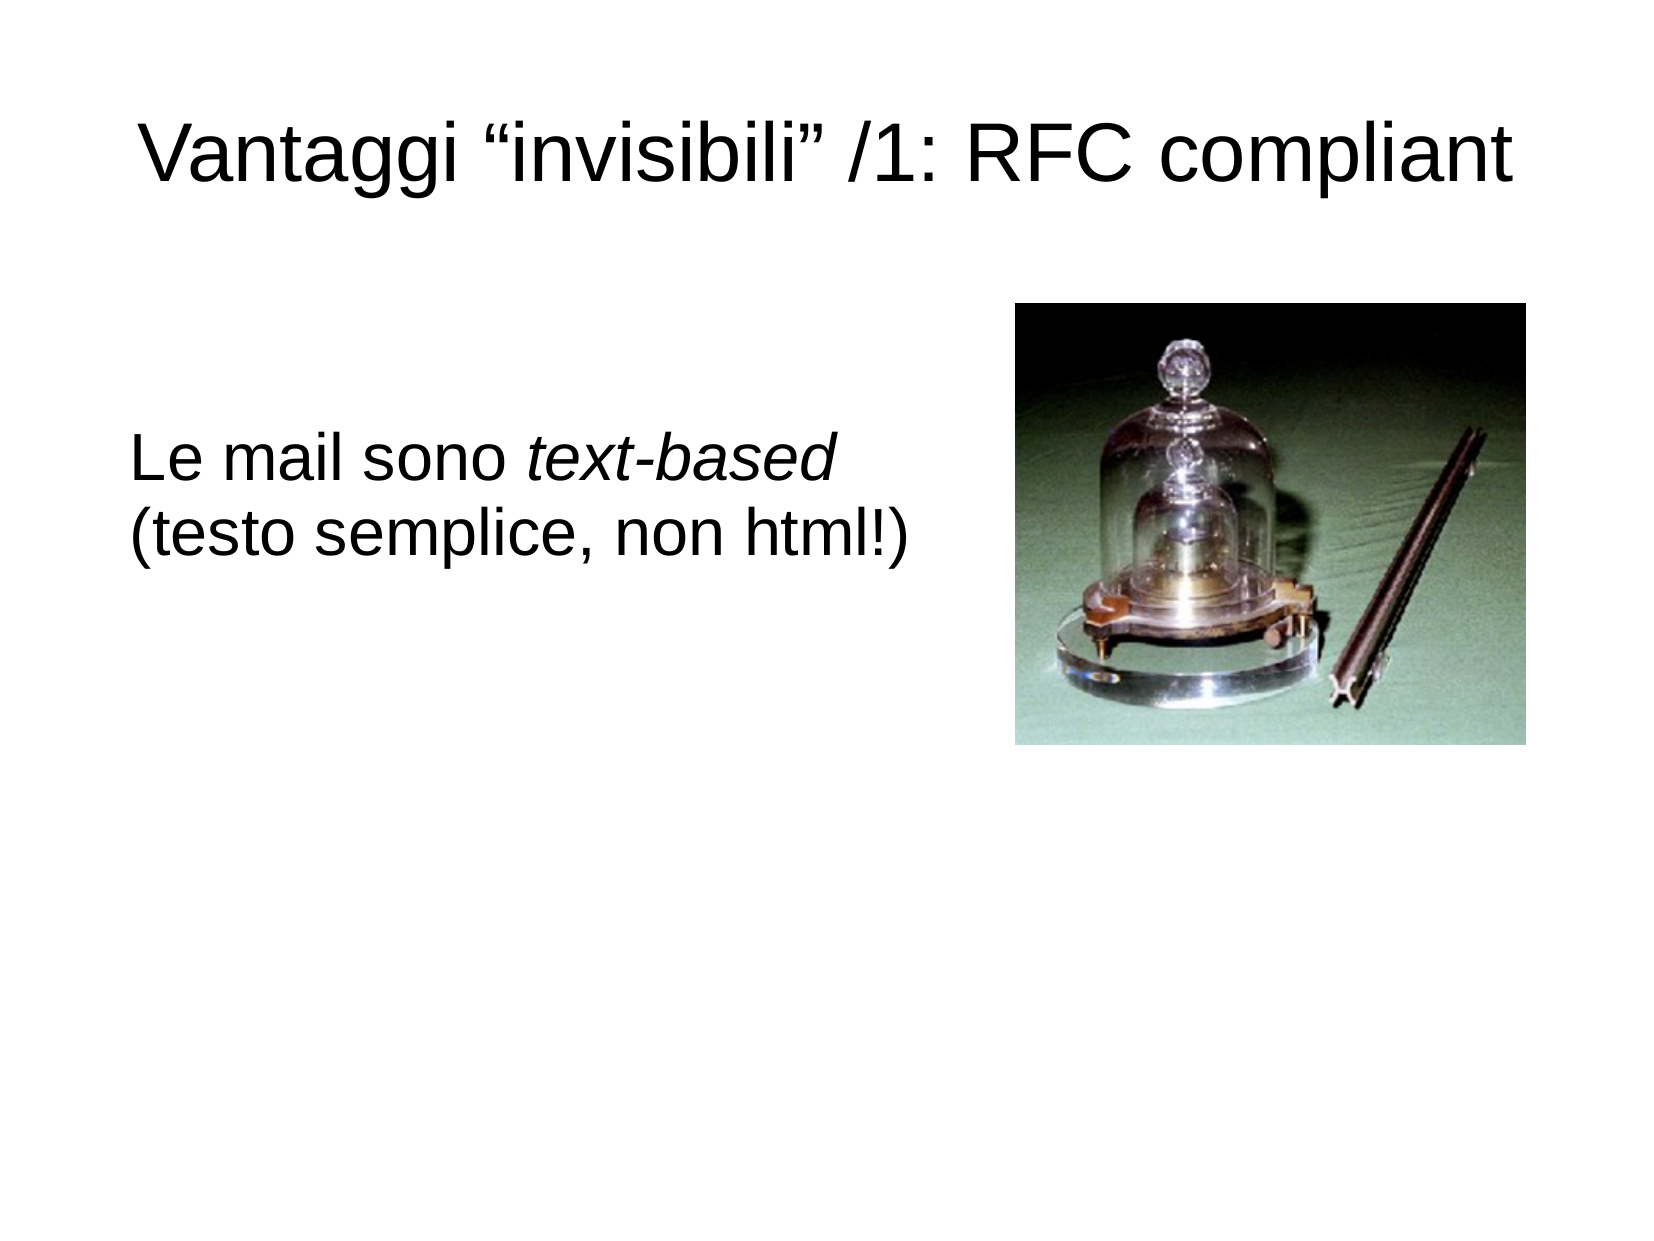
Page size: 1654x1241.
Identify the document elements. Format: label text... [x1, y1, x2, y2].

title Vantaggi “invisibili” /1: RFC compliant [82, 49, 1571, 257]
list Le mail sono text-based (testo semplice, non html!) [59, 420, 981, 603]
picture [1015, 303, 1526, 745]
